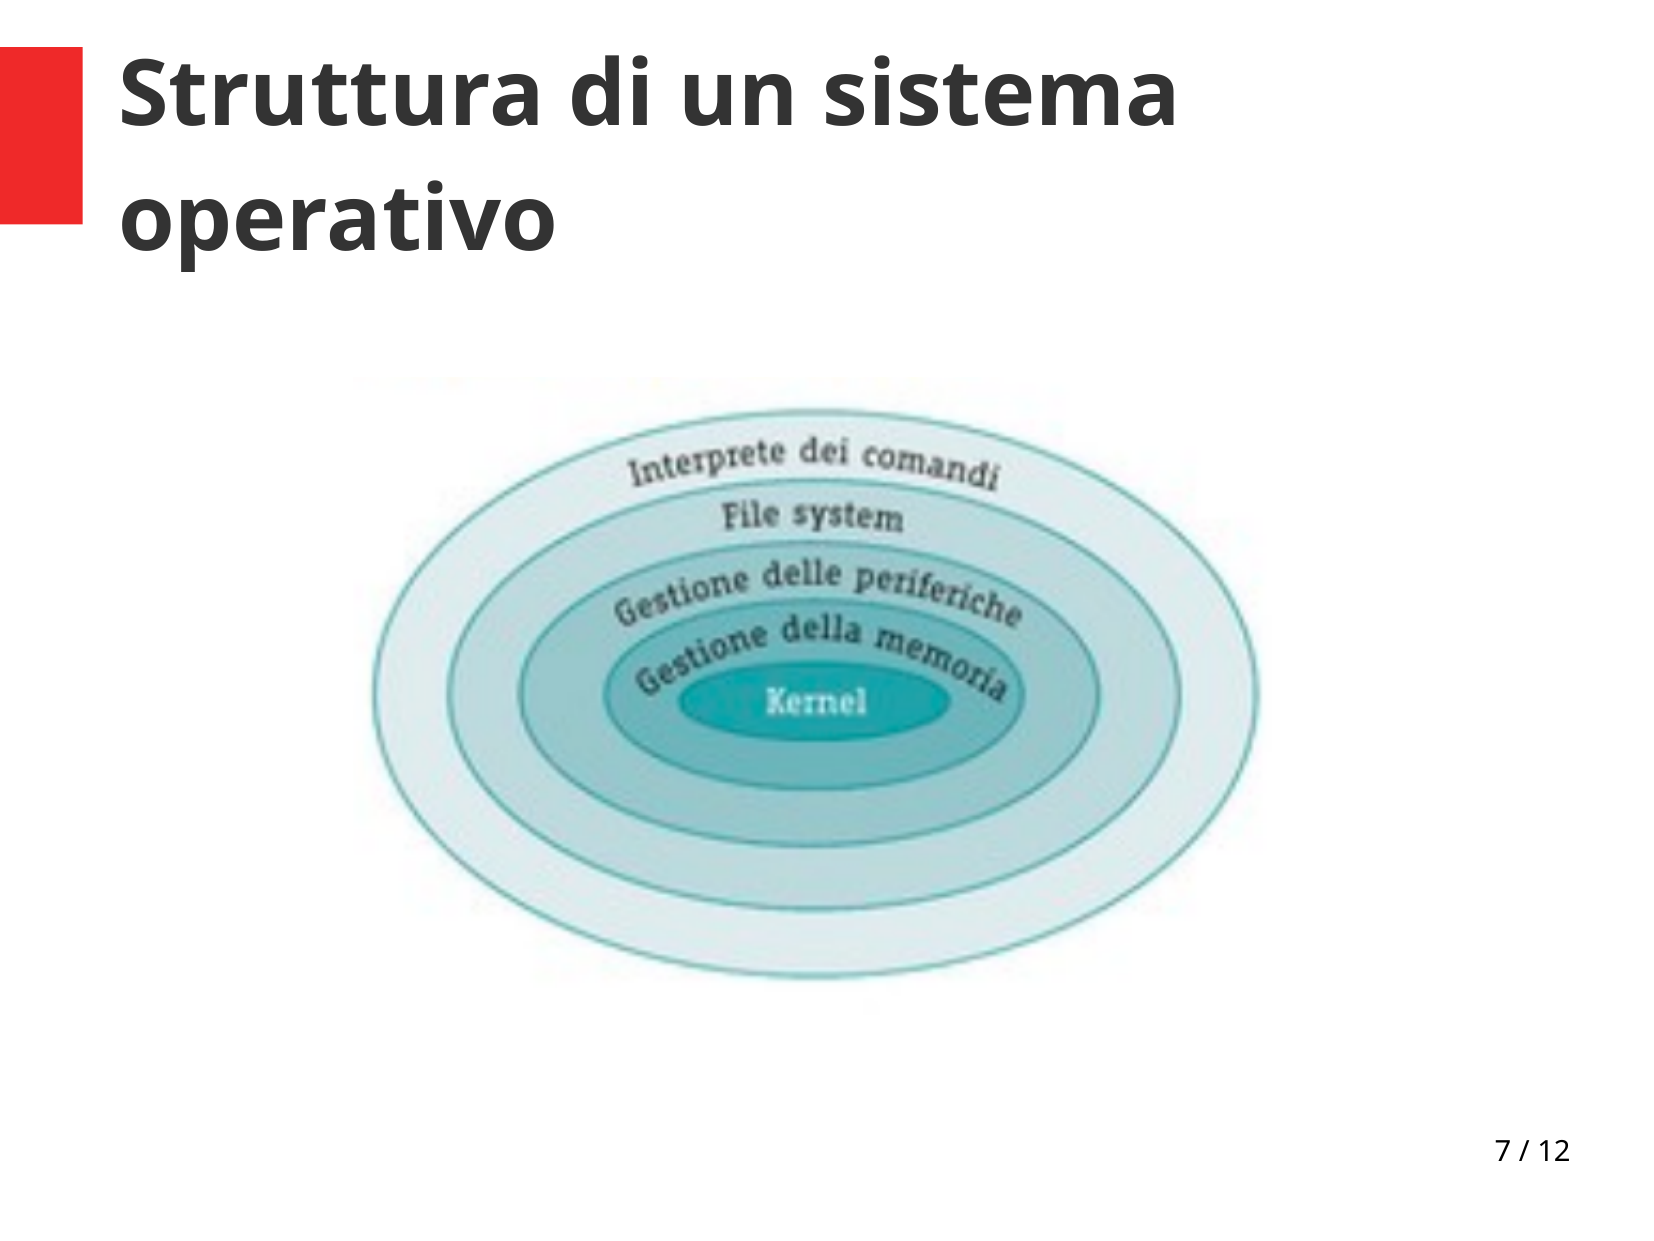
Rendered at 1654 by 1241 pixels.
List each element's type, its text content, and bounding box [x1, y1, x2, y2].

picture [353, 377, 1301, 1015]
title Struttura di un sistema operativo [118, 45, 1571, 260]
